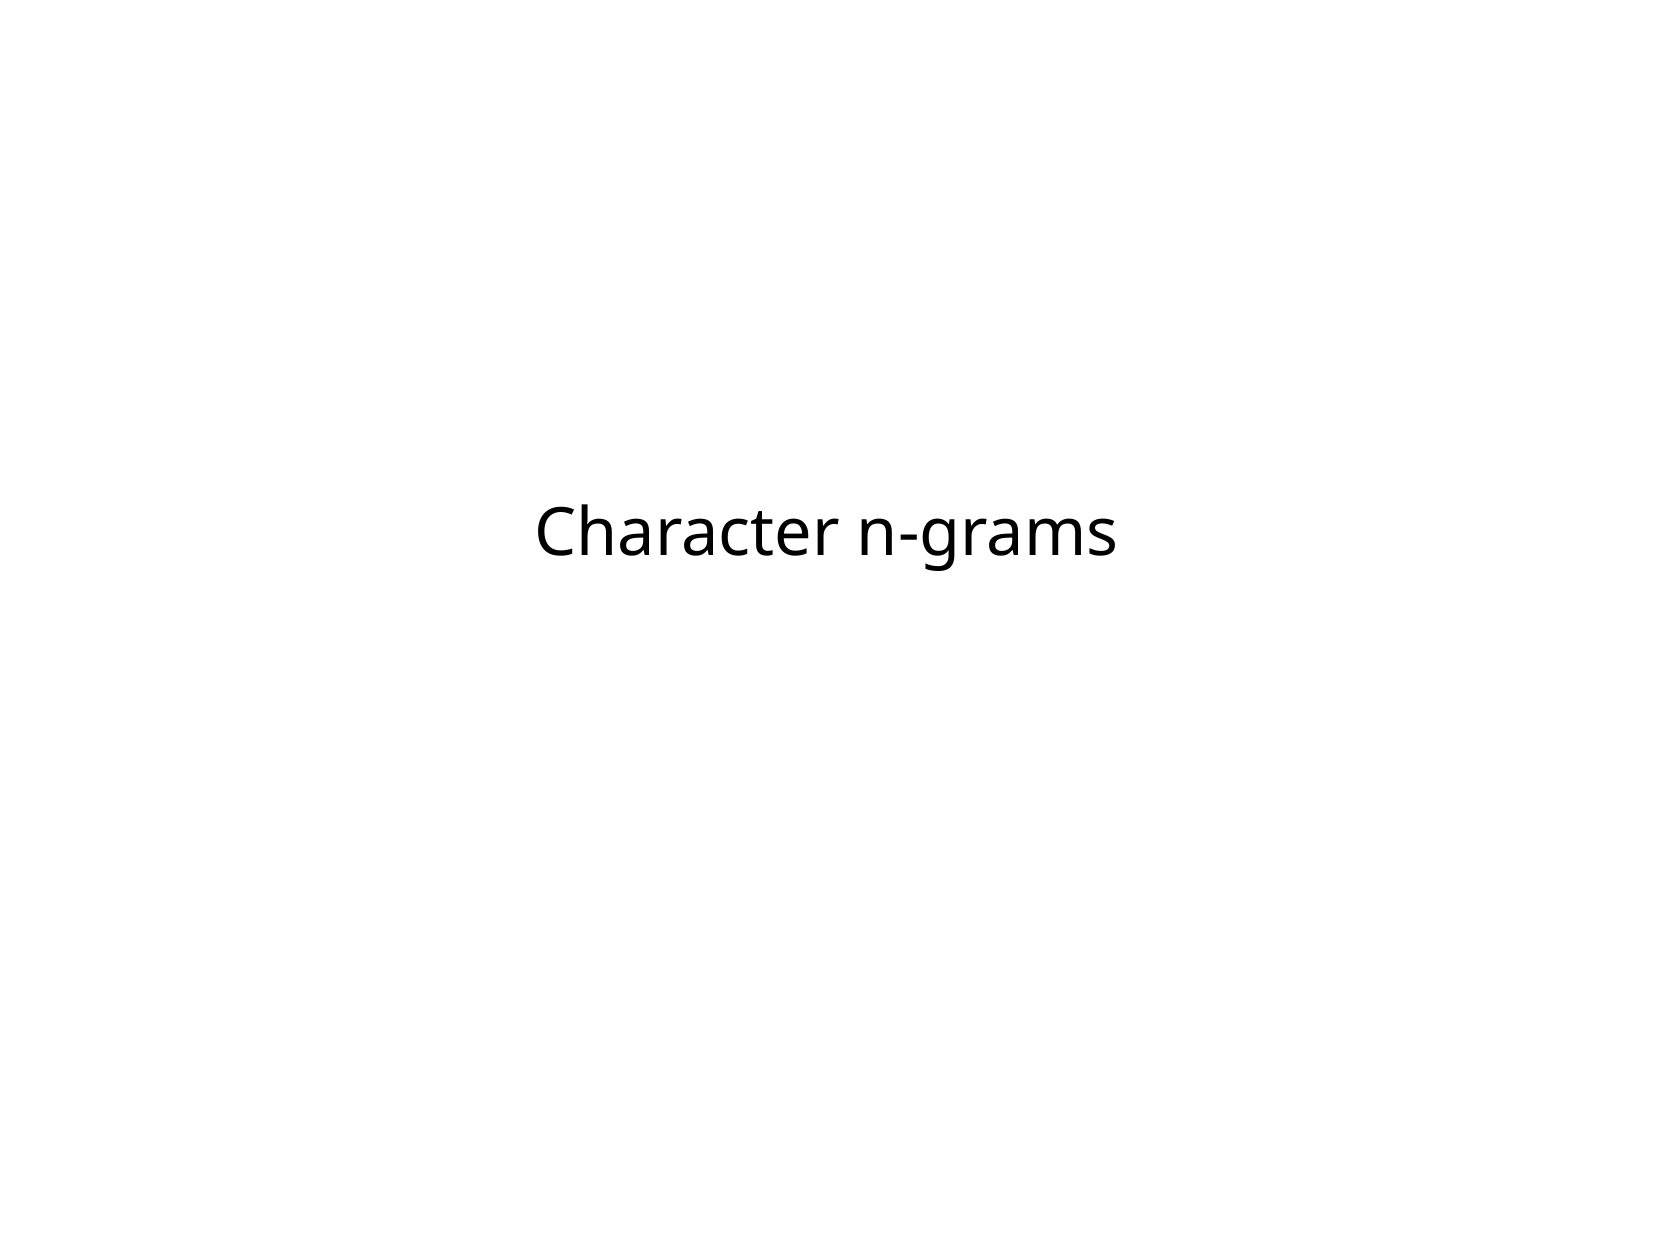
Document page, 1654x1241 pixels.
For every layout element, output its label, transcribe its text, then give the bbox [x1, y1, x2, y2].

subtitle Character n-grams [82, 49, 1571, 1010]
